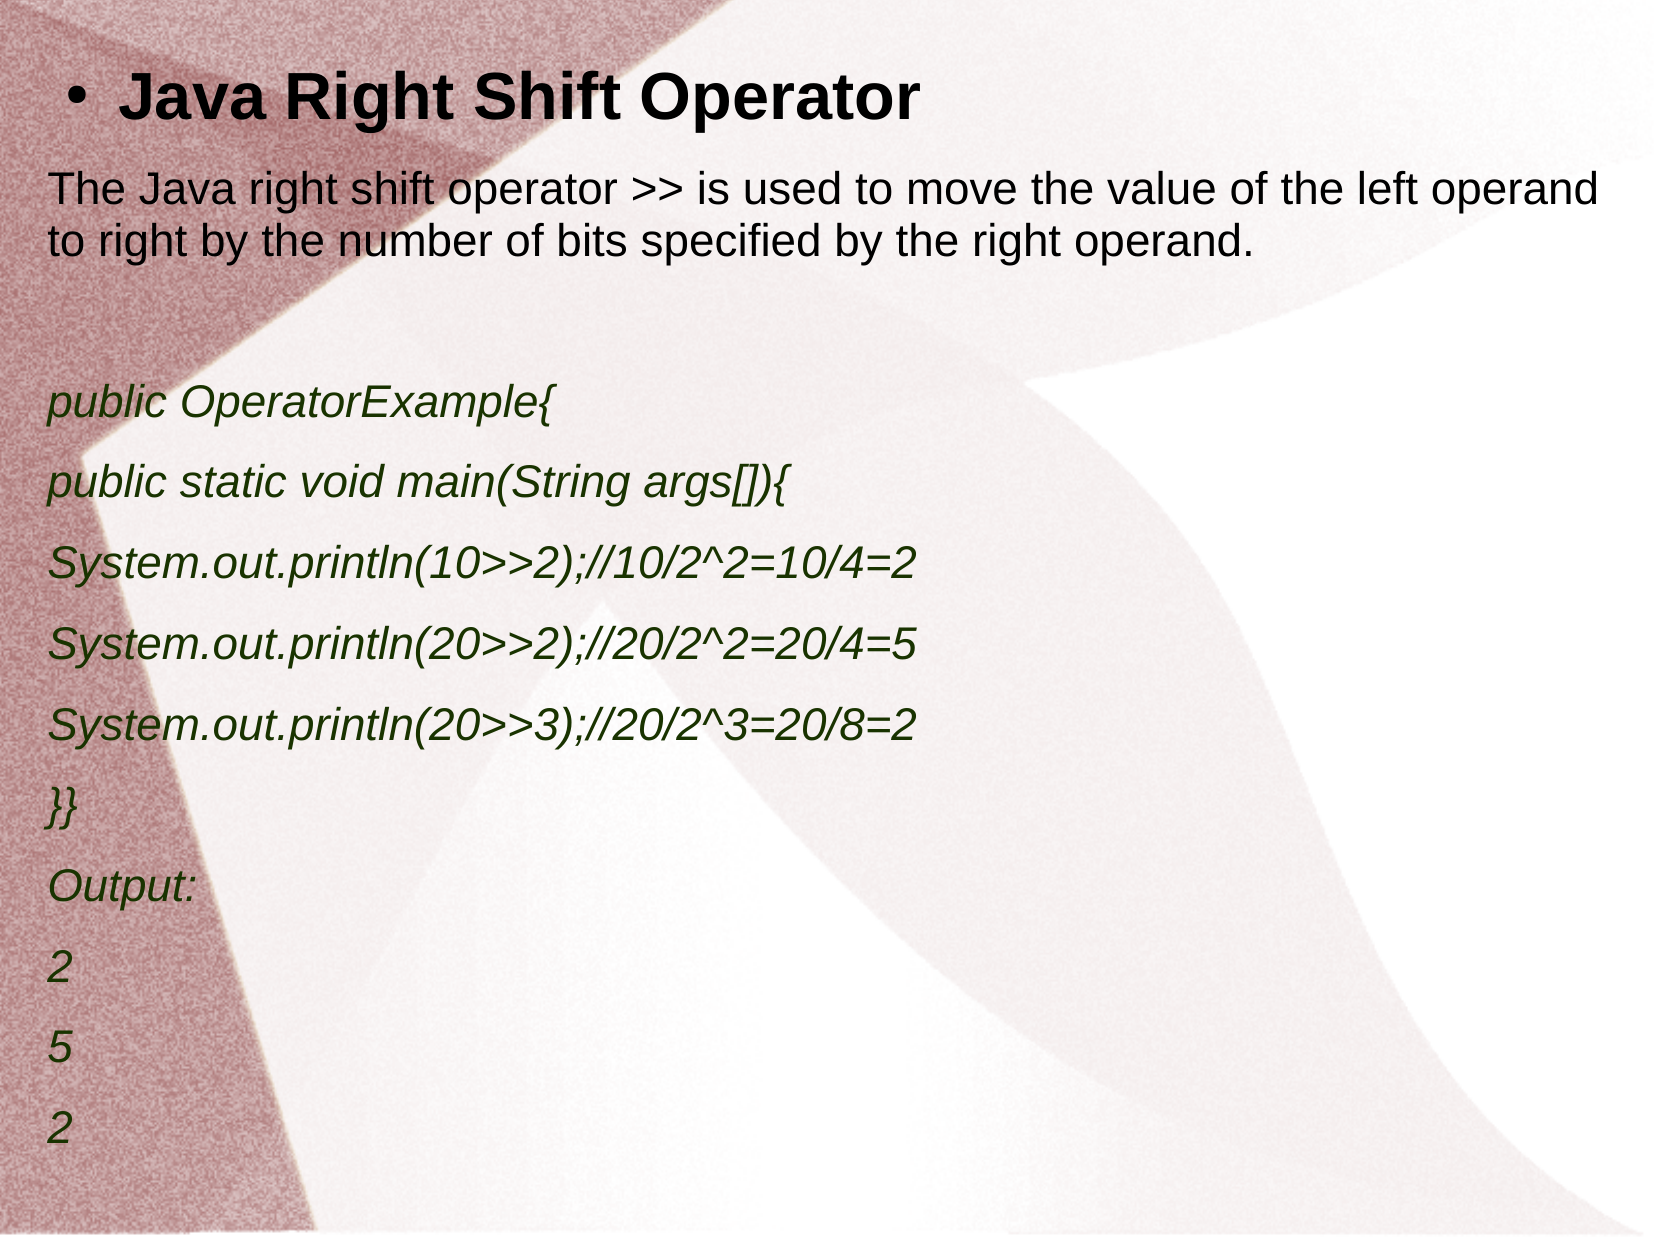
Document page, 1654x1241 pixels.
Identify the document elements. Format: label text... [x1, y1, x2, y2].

list Java Right Shift Operator The Java right shift operator >> is used to move the value of the left operand to right by the number of bits specified by the right operand. public OperatorExample{ public static void main(String args[]){ System.out.println(10>>2);//10/2^2=10/4=2 System.out.println(20>>2);//20/2^2=20/4=5 System.out.println(20>>3);//20/2^3=20/8=2 }} Output: 2 5 2 [47, 59, 1601, 1193]
picture [0, 0, 1654, 1241]
